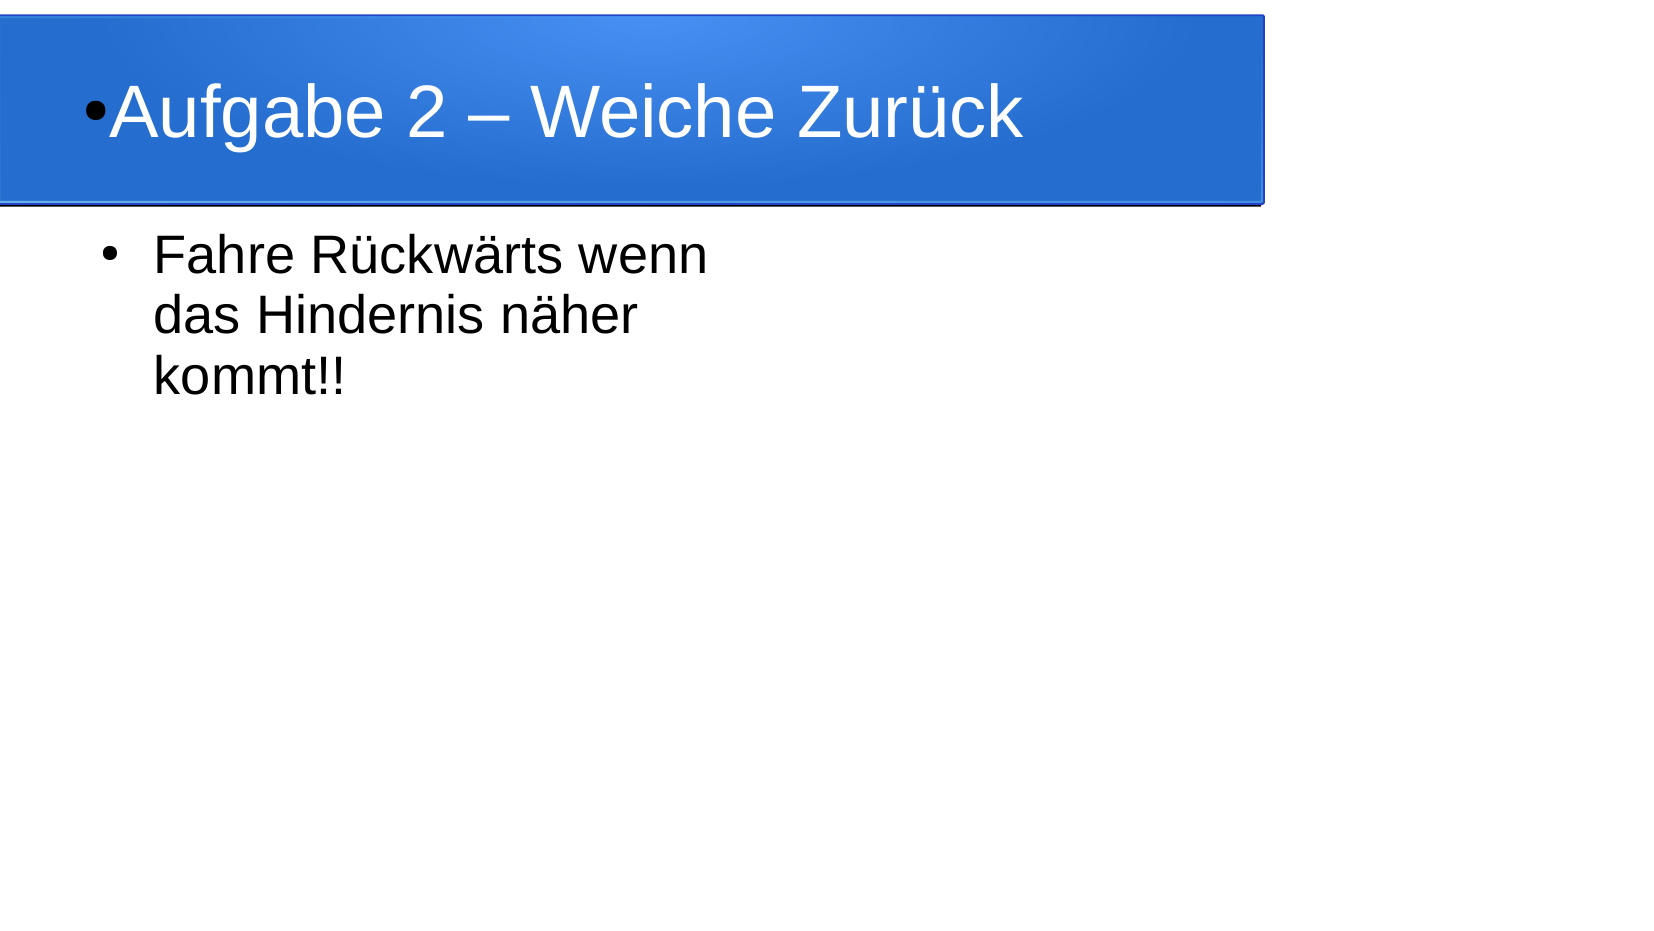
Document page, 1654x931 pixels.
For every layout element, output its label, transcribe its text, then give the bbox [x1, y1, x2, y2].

title Aufgabe 2 – Weiche Zurück [82, 35, 1235, 189]
list Fahre Rückwärts wenn das Hindernis näher kommt!! [82, 224, 809, 764]
